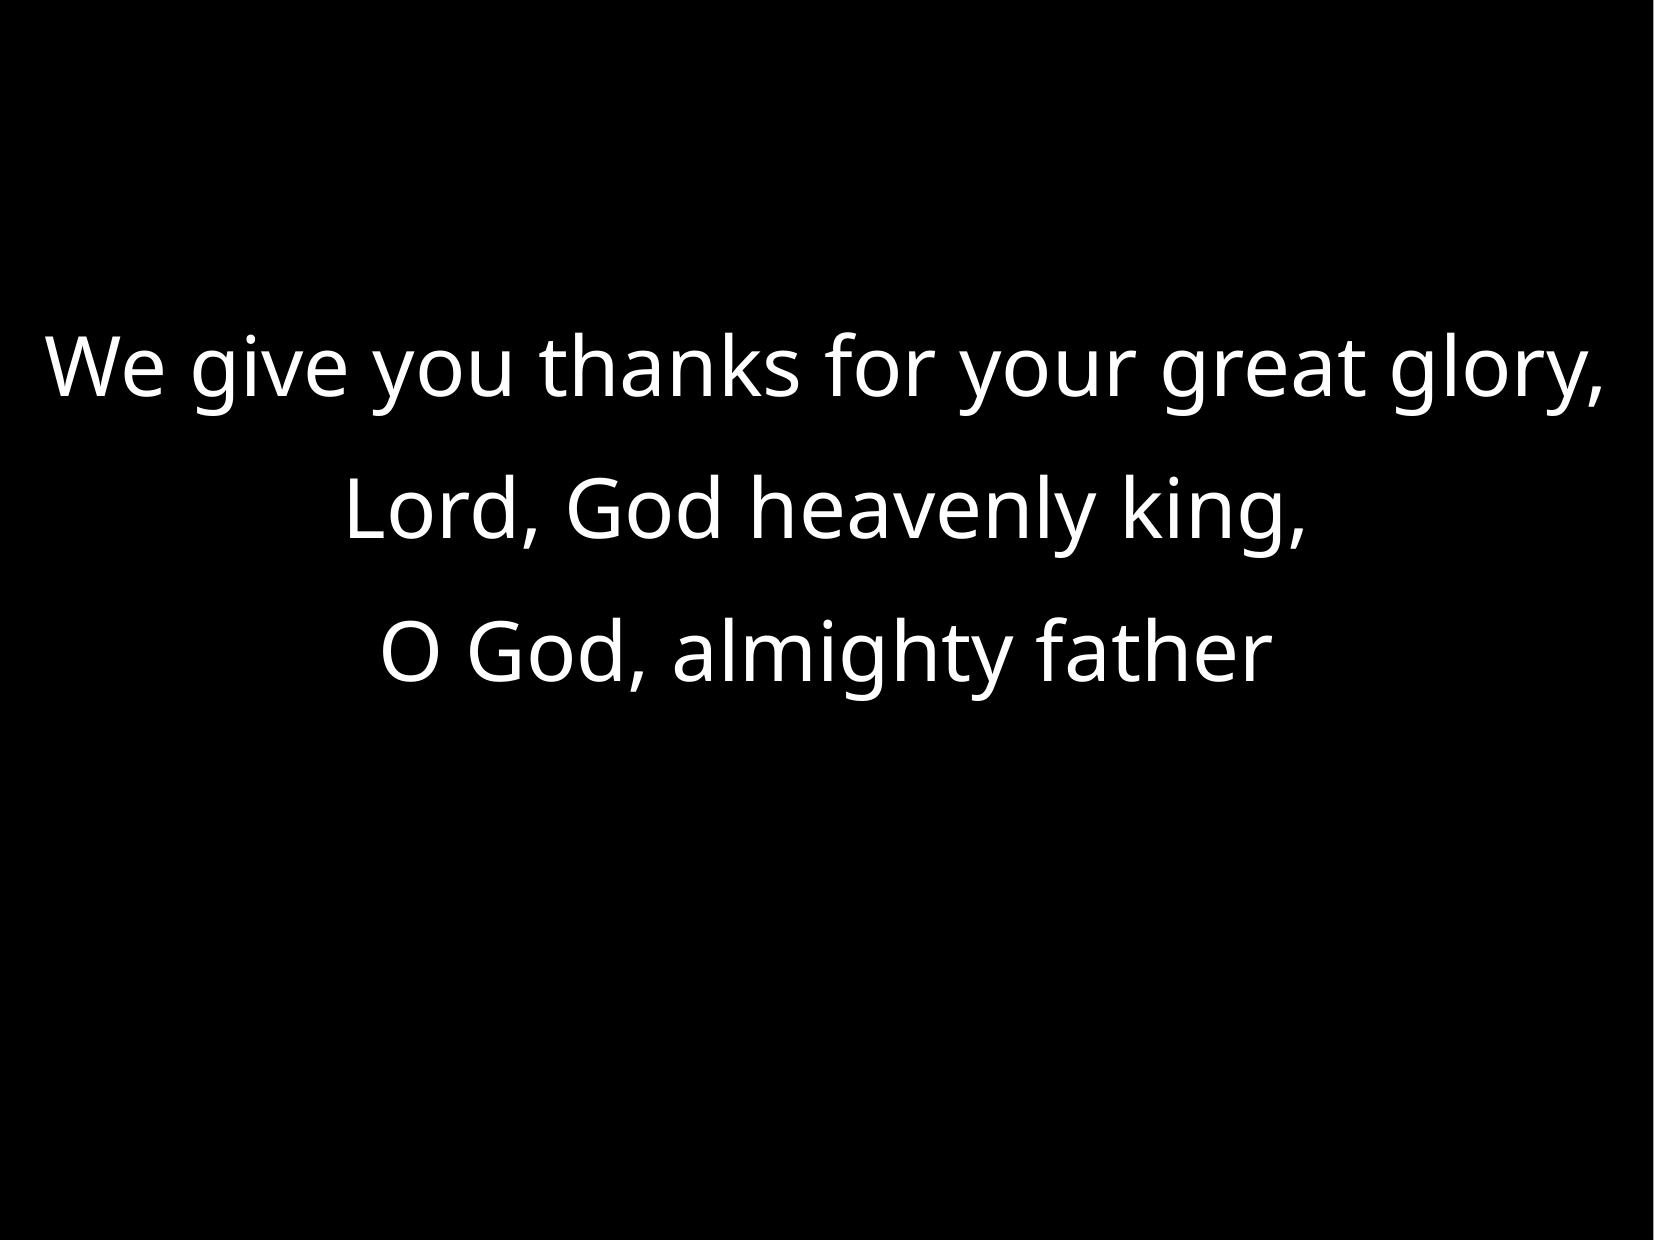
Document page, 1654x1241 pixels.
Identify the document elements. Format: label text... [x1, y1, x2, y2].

list We give you thanks for your great glory, Lord, God heavenly king, O God, almighty father [0, 307, 1654, 1241]
